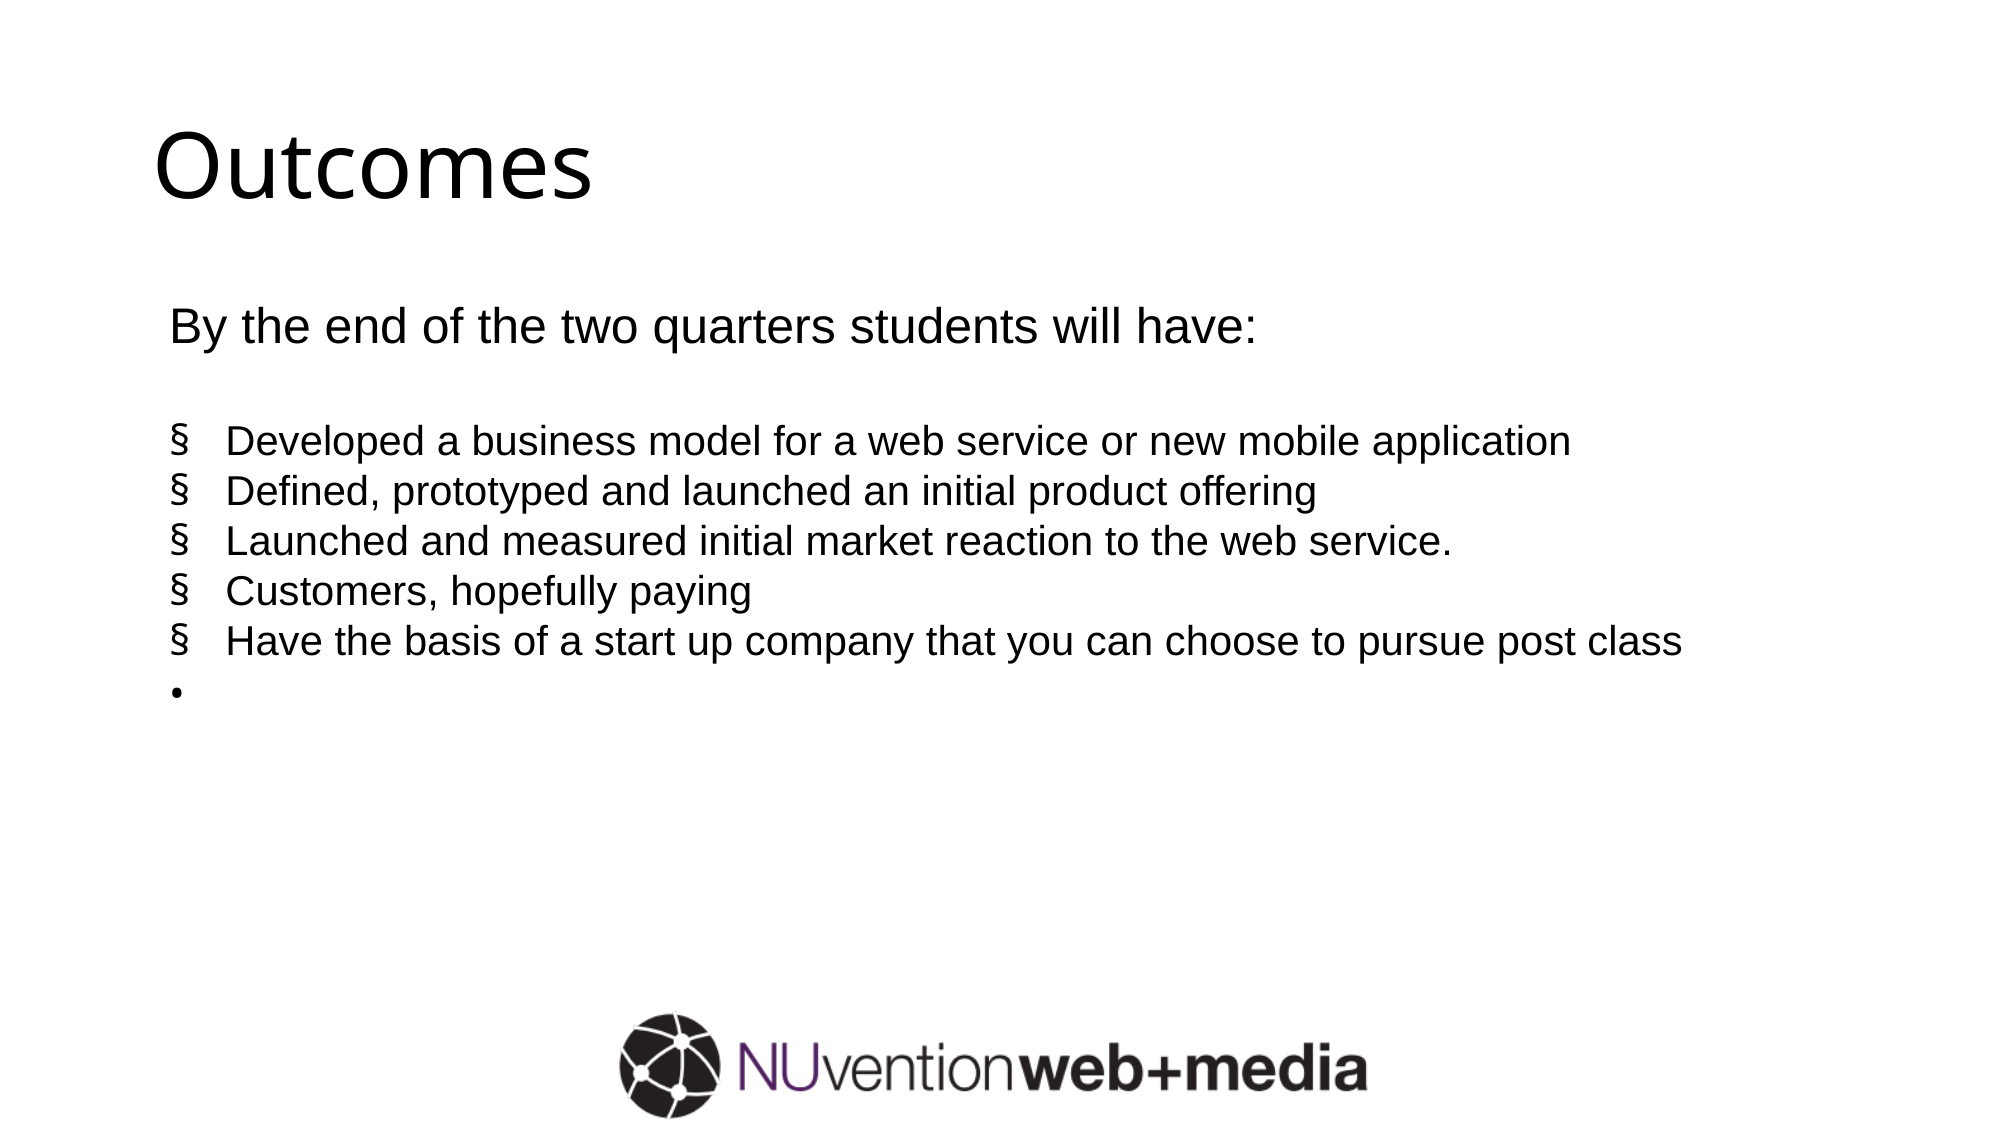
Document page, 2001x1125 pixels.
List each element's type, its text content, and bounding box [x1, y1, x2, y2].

text_box By the end of the two quarters students will have: Developed a business model for a web service or new mobile application Defined, prototyped and launched an initial product offering Launched and measured initial market reaction to the web service. Customers, hopefully paying Have the basis of a start up company that you can choose to pursue post class [154, 286, 2000, 726]
title Outcomes [137, 59, 1863, 278]
